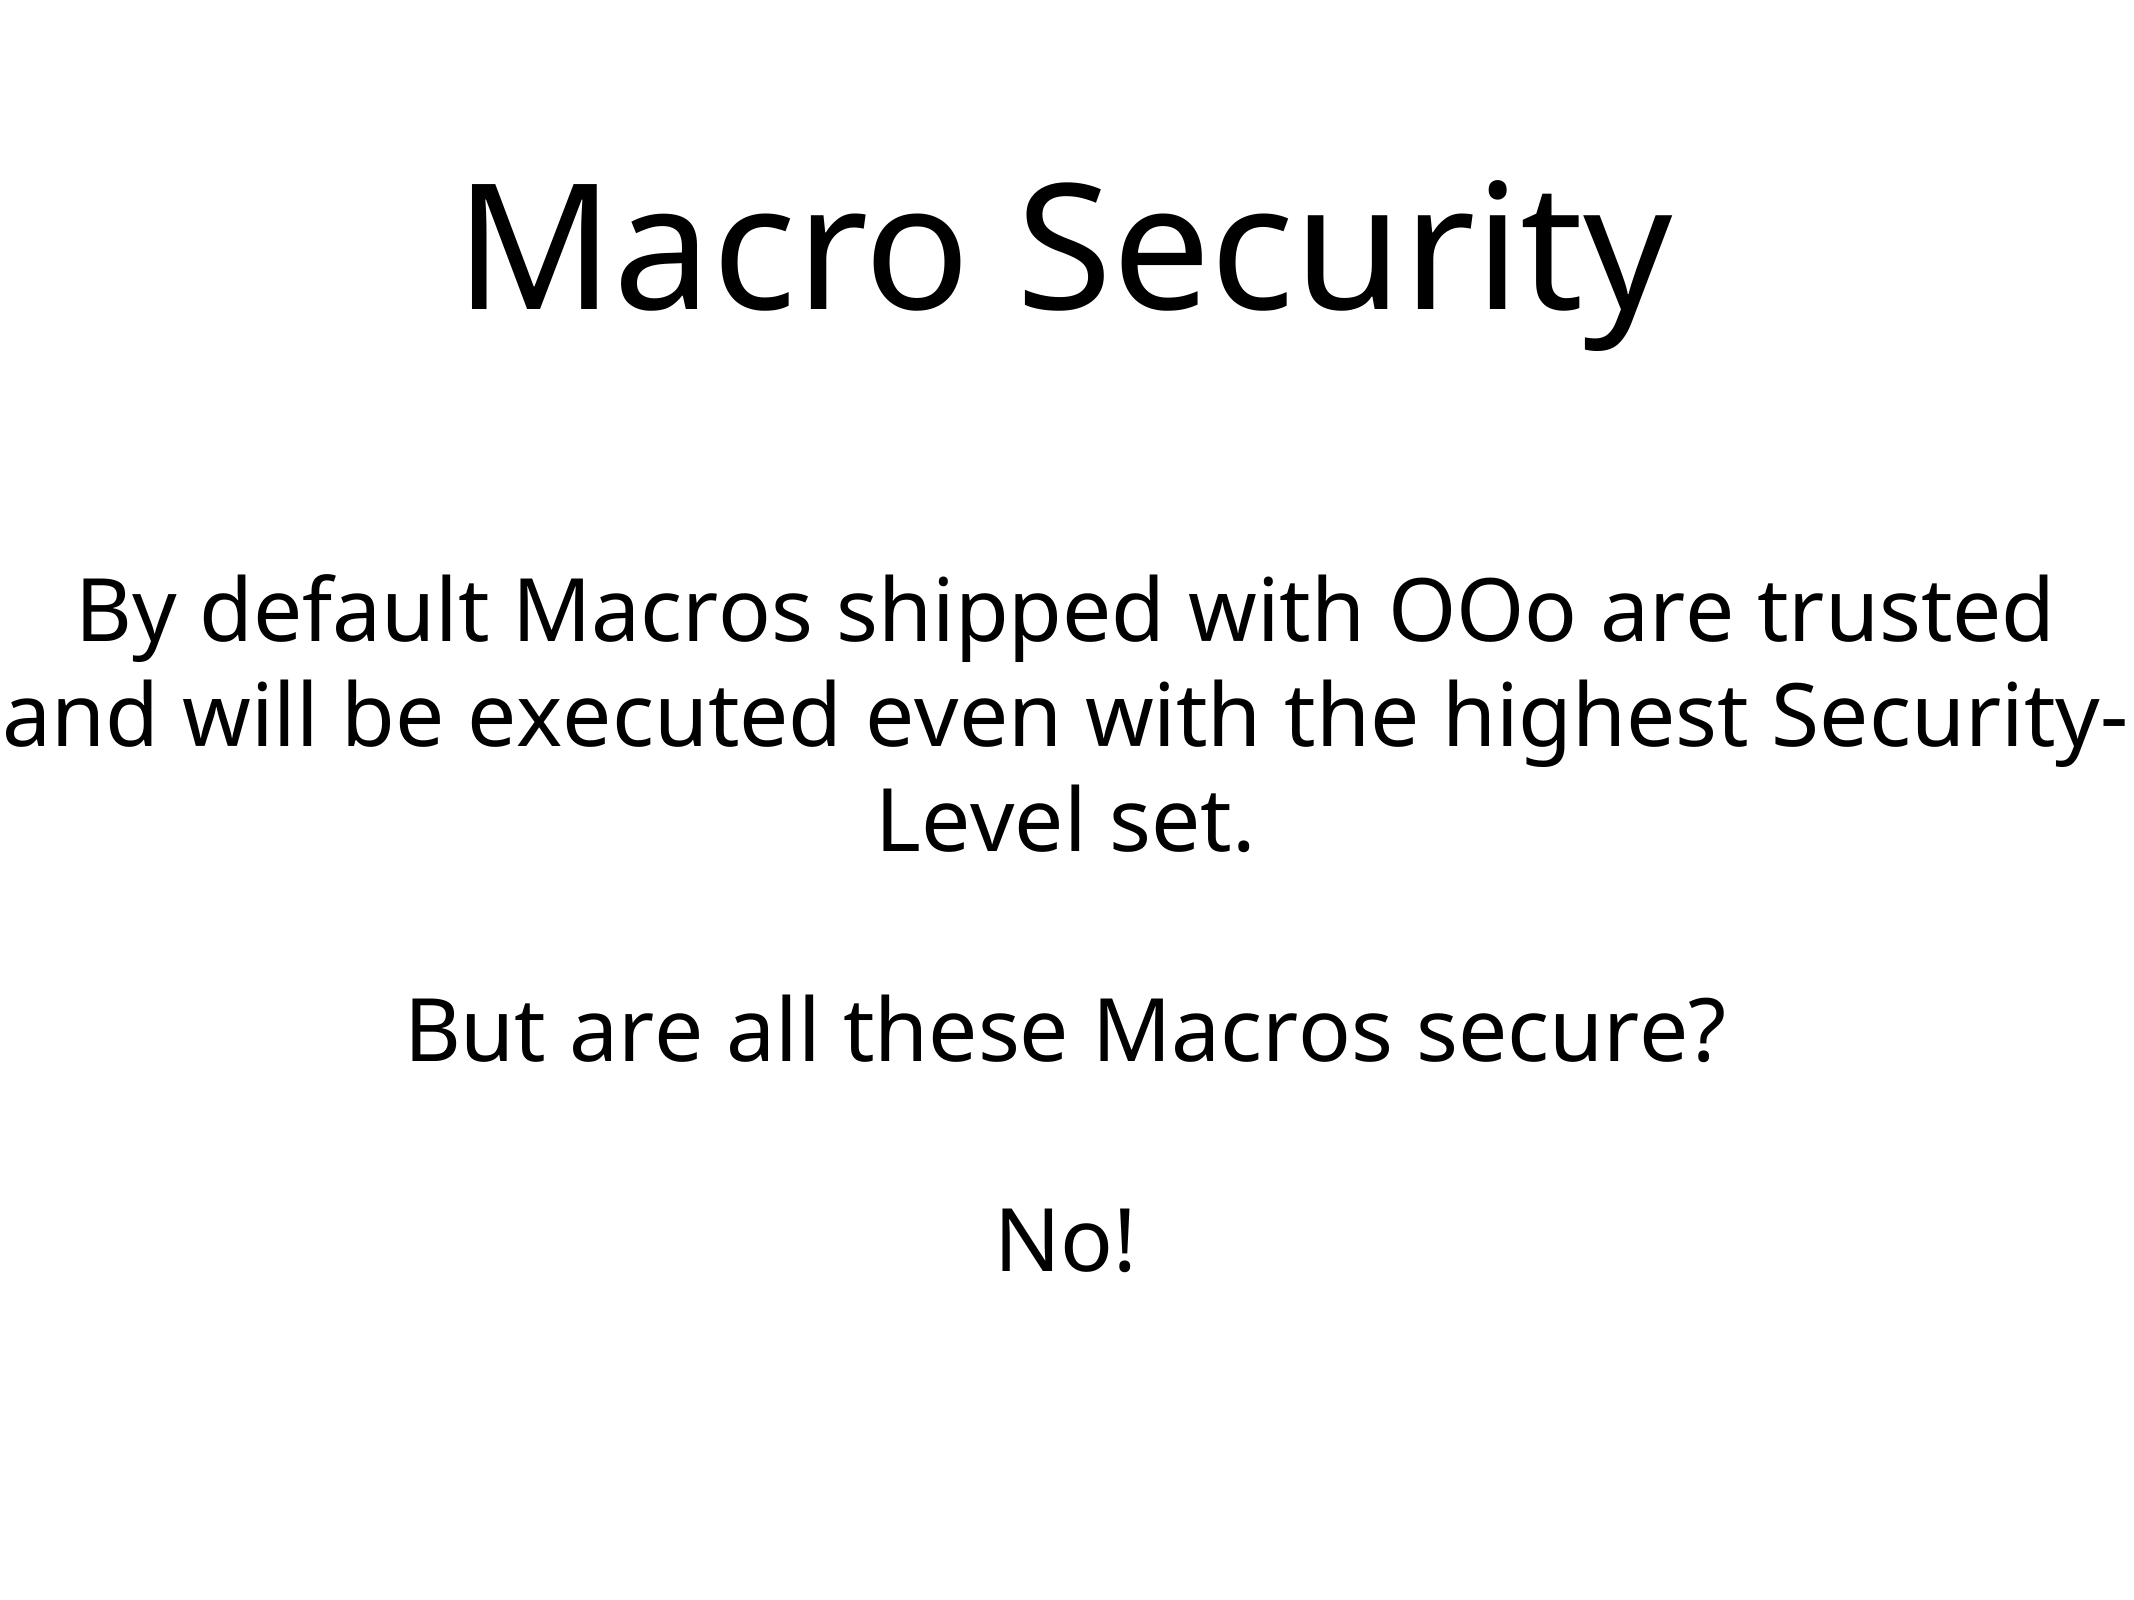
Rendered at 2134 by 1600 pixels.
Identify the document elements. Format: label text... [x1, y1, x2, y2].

text_box By default Macros shipped with OOo are trusted and will be executed even with the highest Security-Level set. But are all these Macros secure? No! [0, 607, 2132, 1237]
title Macro Security [208, 41, 1925, 442]
